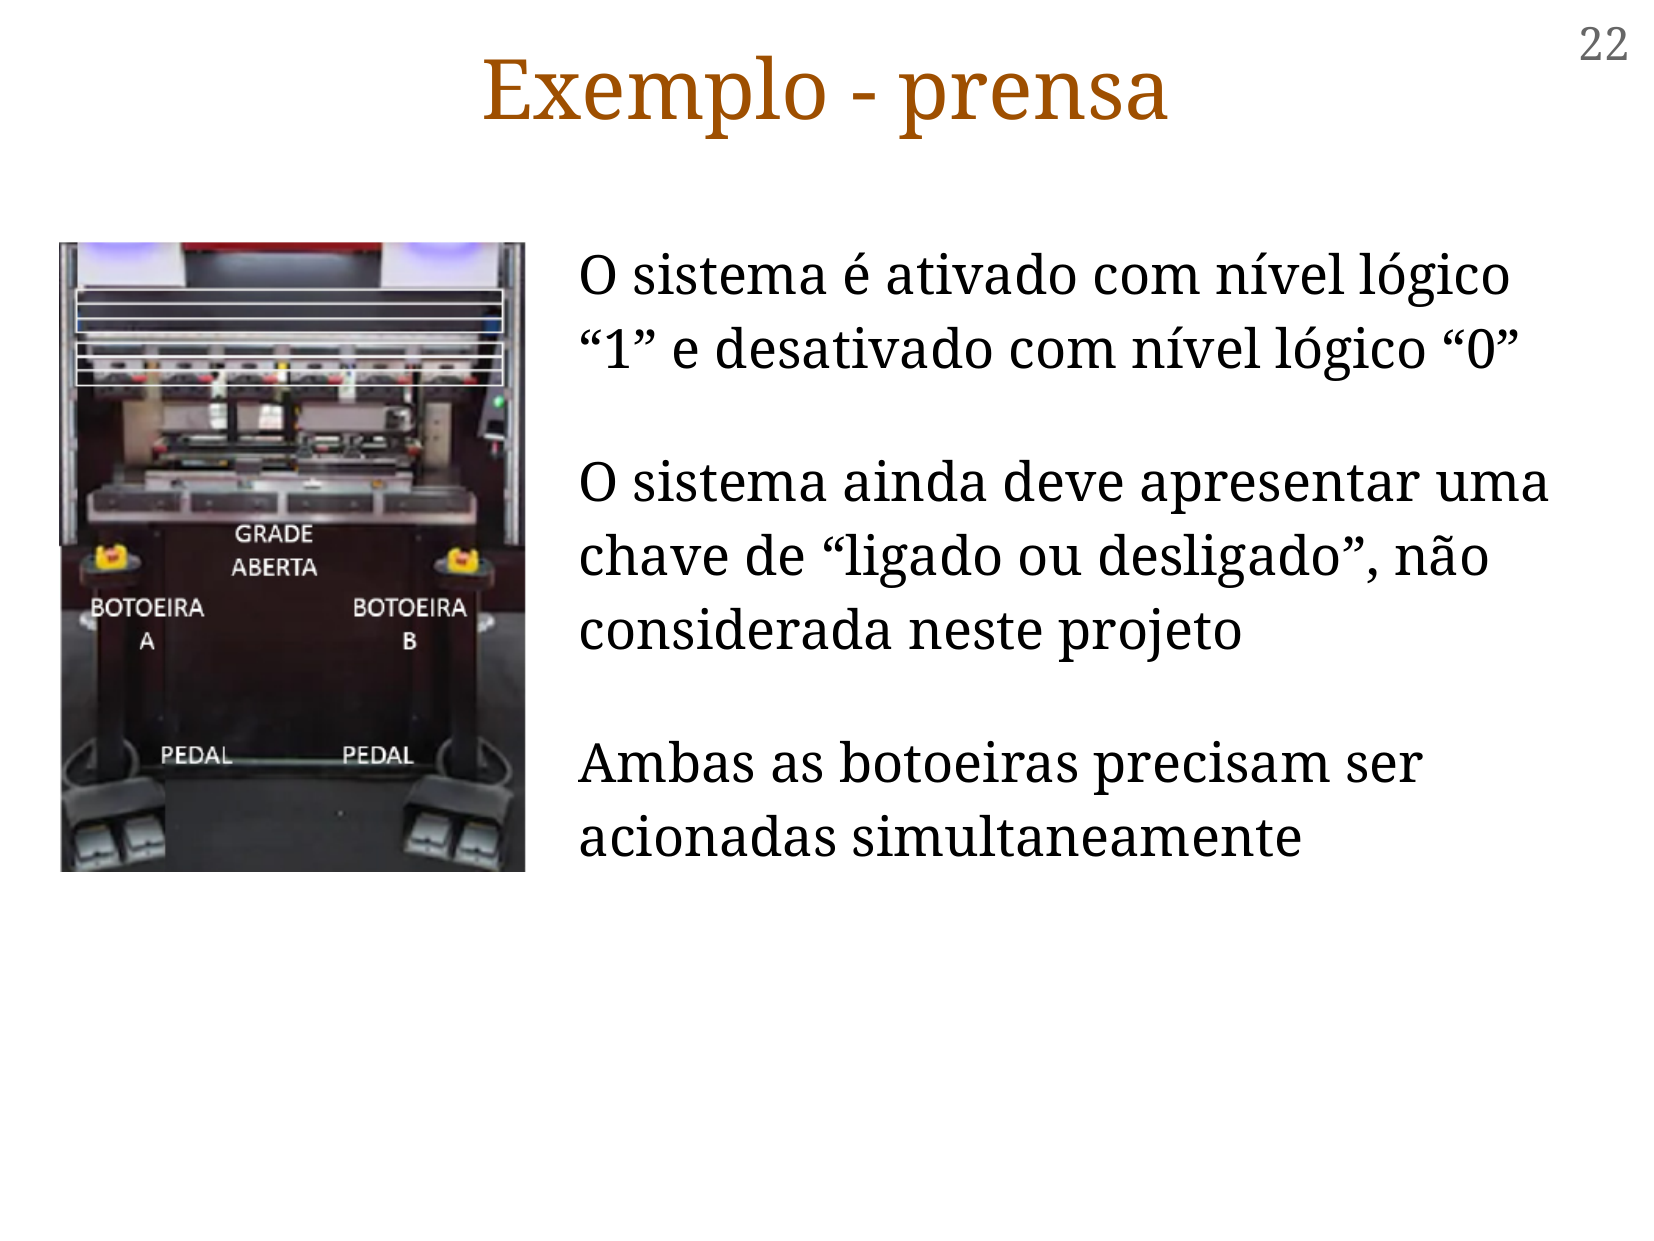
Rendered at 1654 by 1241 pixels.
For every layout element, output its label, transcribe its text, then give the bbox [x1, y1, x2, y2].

title Exemplo - prensa [59, 29, 1595, 148]
list O sistema é ativado com nível lógico “1” e desativado com nível lógico “0” O sistema ainda deve apresentar uma chave de “ligado ou desligado”, não considerada neste projeto Ambas as botoeiras precisam ser acionadas simultaneamente [575, 236, 1595, 1211]
picture [59, 241, 527, 872]
